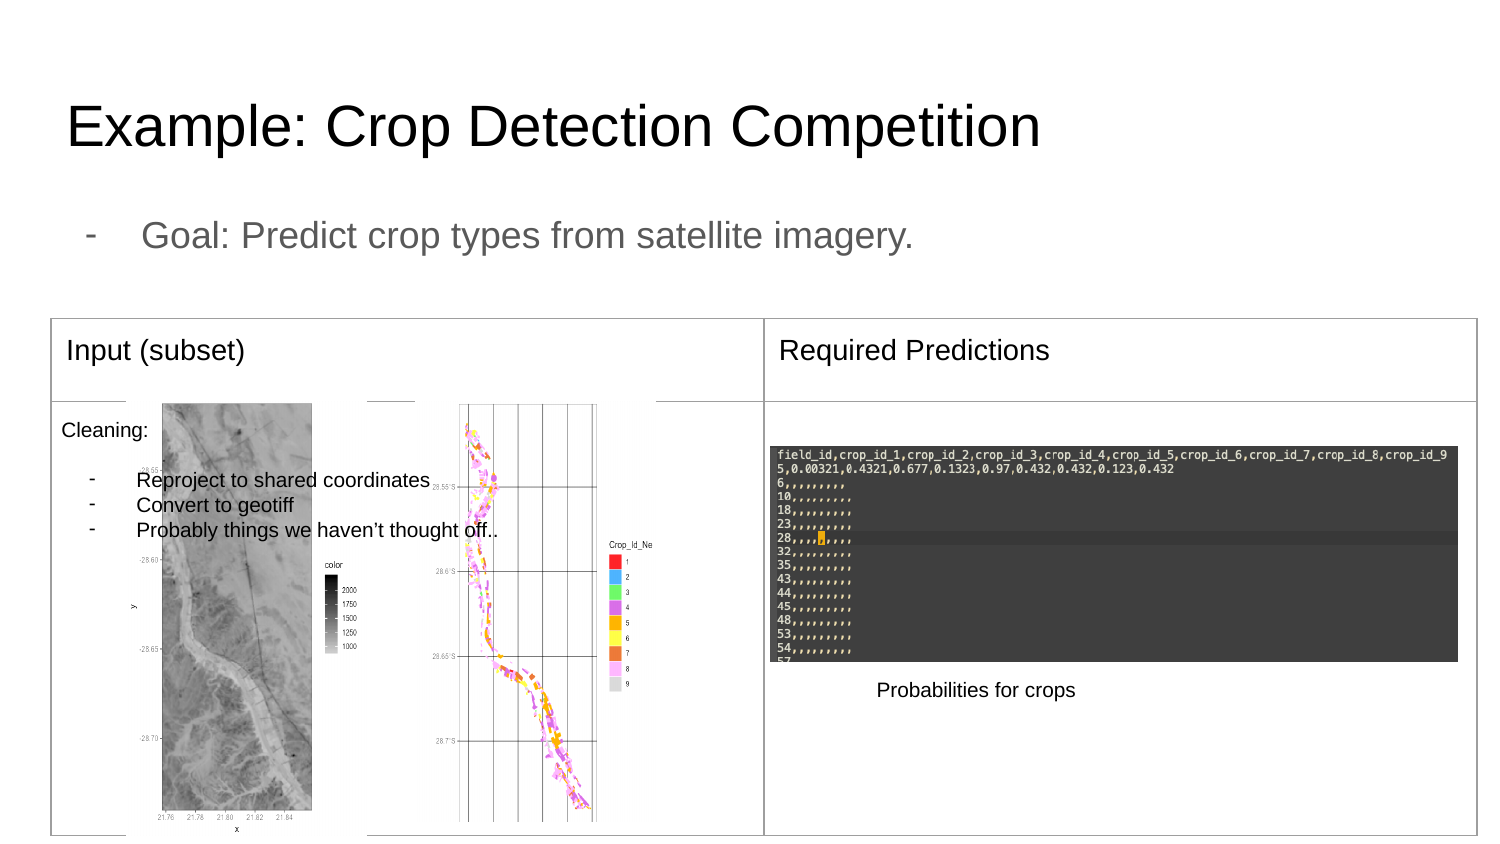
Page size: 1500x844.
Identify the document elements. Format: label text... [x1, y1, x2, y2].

title Example: Crop Detection Competition [51, 72, 1449, 167]
picture [770, 446, 1458, 662]
text_box Cleaning: Reproject to shared coordinates Convert to geotiff Probably things we haven’t thought off.. [46, 401, 618, 616]
table_header Input (subset) [52, 319, 763, 401]
picture [415, 401, 656, 822]
picture [126, 616, 367, 836]
table_cell [52, 616, 126, 835]
table_cell [367, 402, 763, 835]
text_box Probabilities for crops [861, 661, 1212, 756]
table_cell [765, 402, 1476, 835]
table_header Required Predictions [765, 319, 1476, 401]
list Goal: Predict crop types from satellite imagery. [51, 189, 1449, 318]
